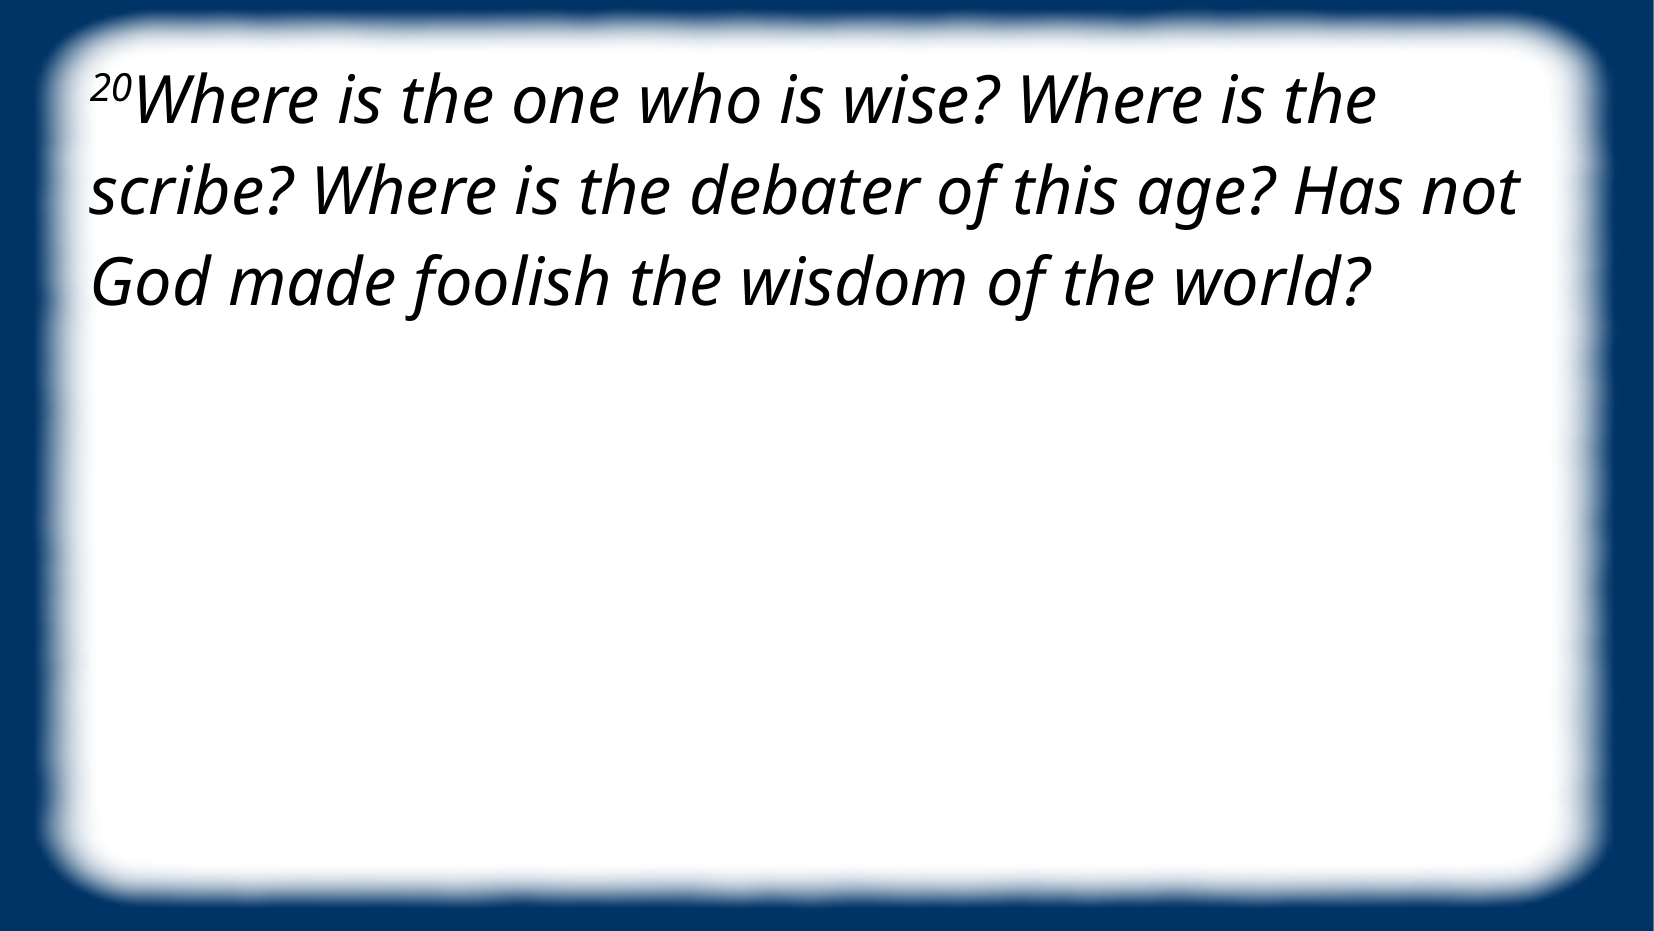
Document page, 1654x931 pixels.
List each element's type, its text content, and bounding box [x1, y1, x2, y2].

text_box 20Where is the one who is wise? Where is the scribe? Where is the debater of this age? Has not God made foolish the wisdom of the world? [75, 45, 1561, 327]
picture [0, 0, 1654, 931]
